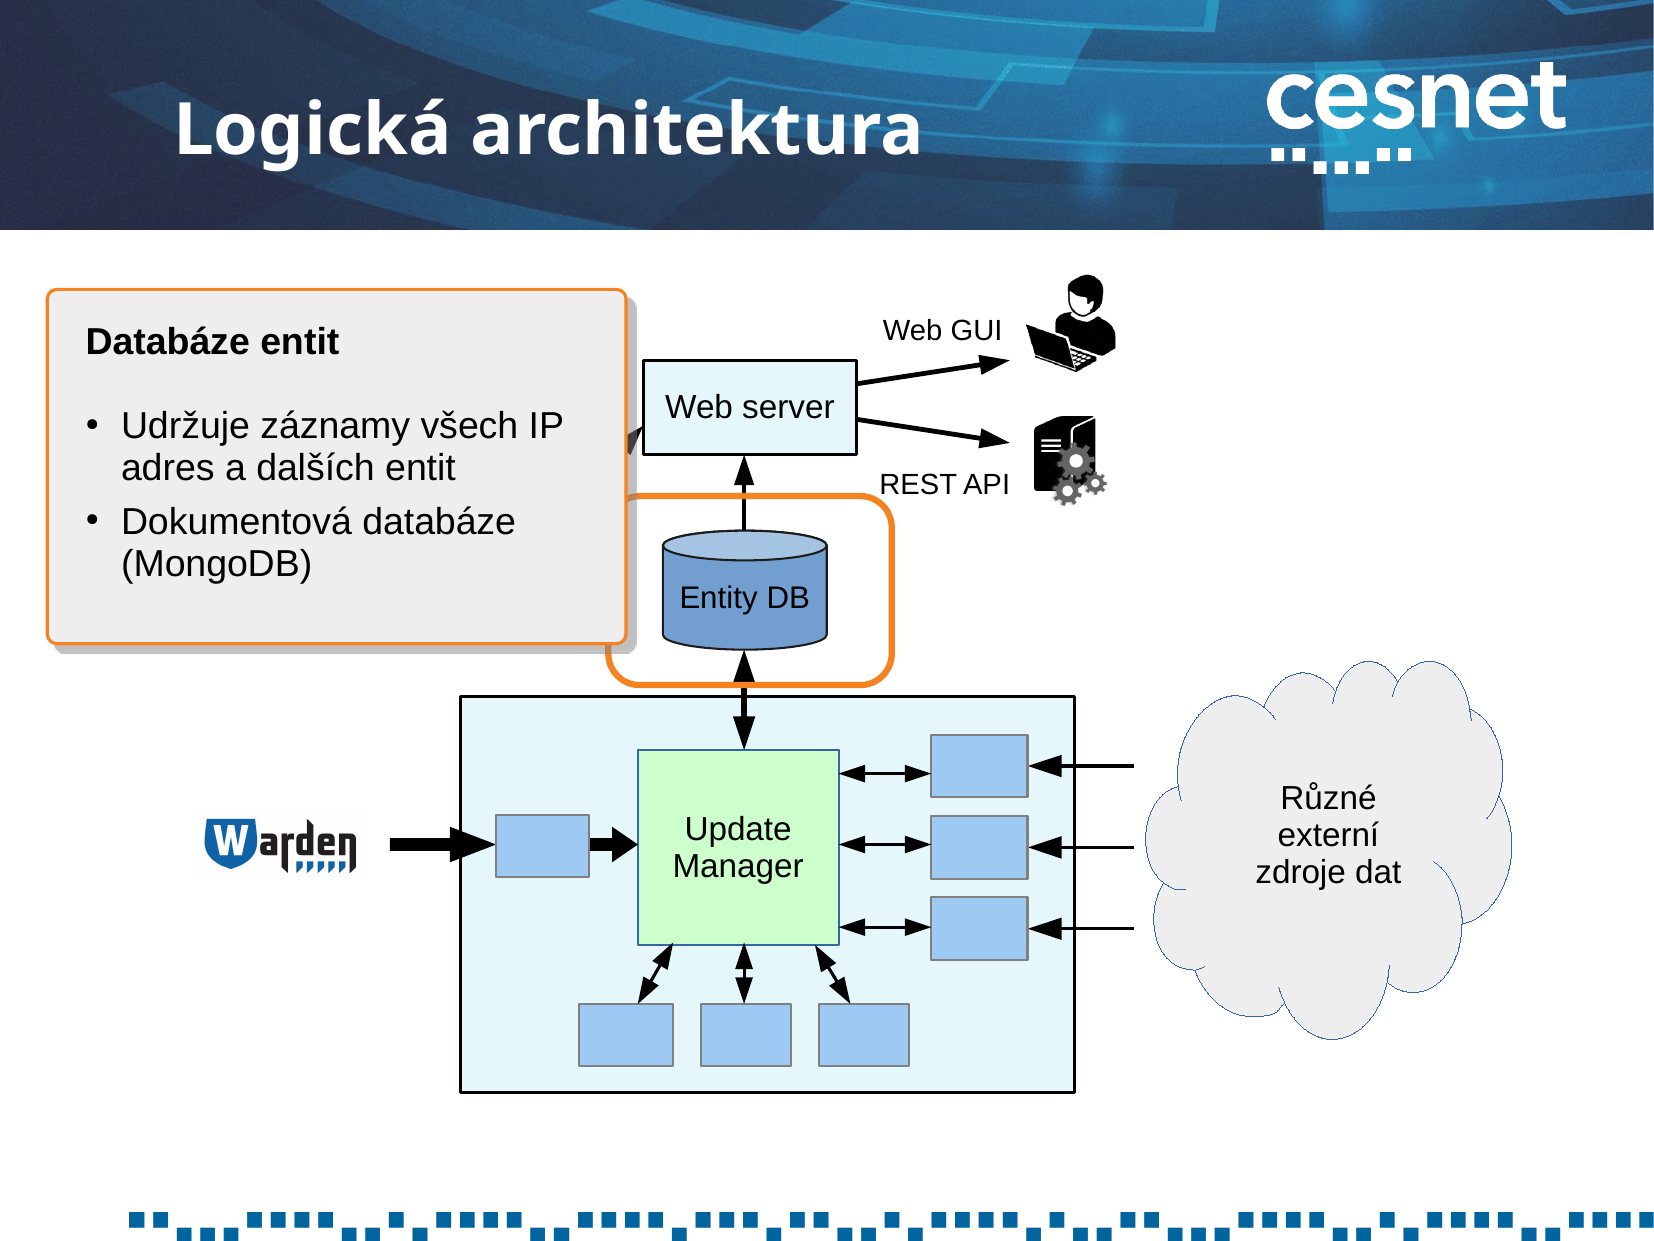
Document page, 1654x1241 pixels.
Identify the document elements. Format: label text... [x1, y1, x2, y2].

title Logická architektura [173, 15, 1638, 223]
picture [129, 1212, 1654, 1241]
picture [1021, 271, 1120, 375]
text_box Různé externí zdroje dat [1169, 771, 1488, 939]
text_box [1177, 661, 1512, 910]
picture [194, 808, 364, 878]
text_box [47, 289, 627, 644]
text_box [1145, 790, 1461, 1040]
text_box Web server [643, 360, 857, 455]
text_box Entity DB [662, 546, 827, 650]
text_box REST API [862, 460, 1028, 508]
text_box Databáze entit Udržuje záznamy všech IP adres a dalších entit Dokumentová databáze (MongoDB) [70, 312, 626, 634]
text_box Web GUI [868, 306, 1018, 355]
text_box Update Manager [637, 750, 839, 945]
picture [1027, 416, 1111, 511]
text_box [389, 696, 1075, 1093]
